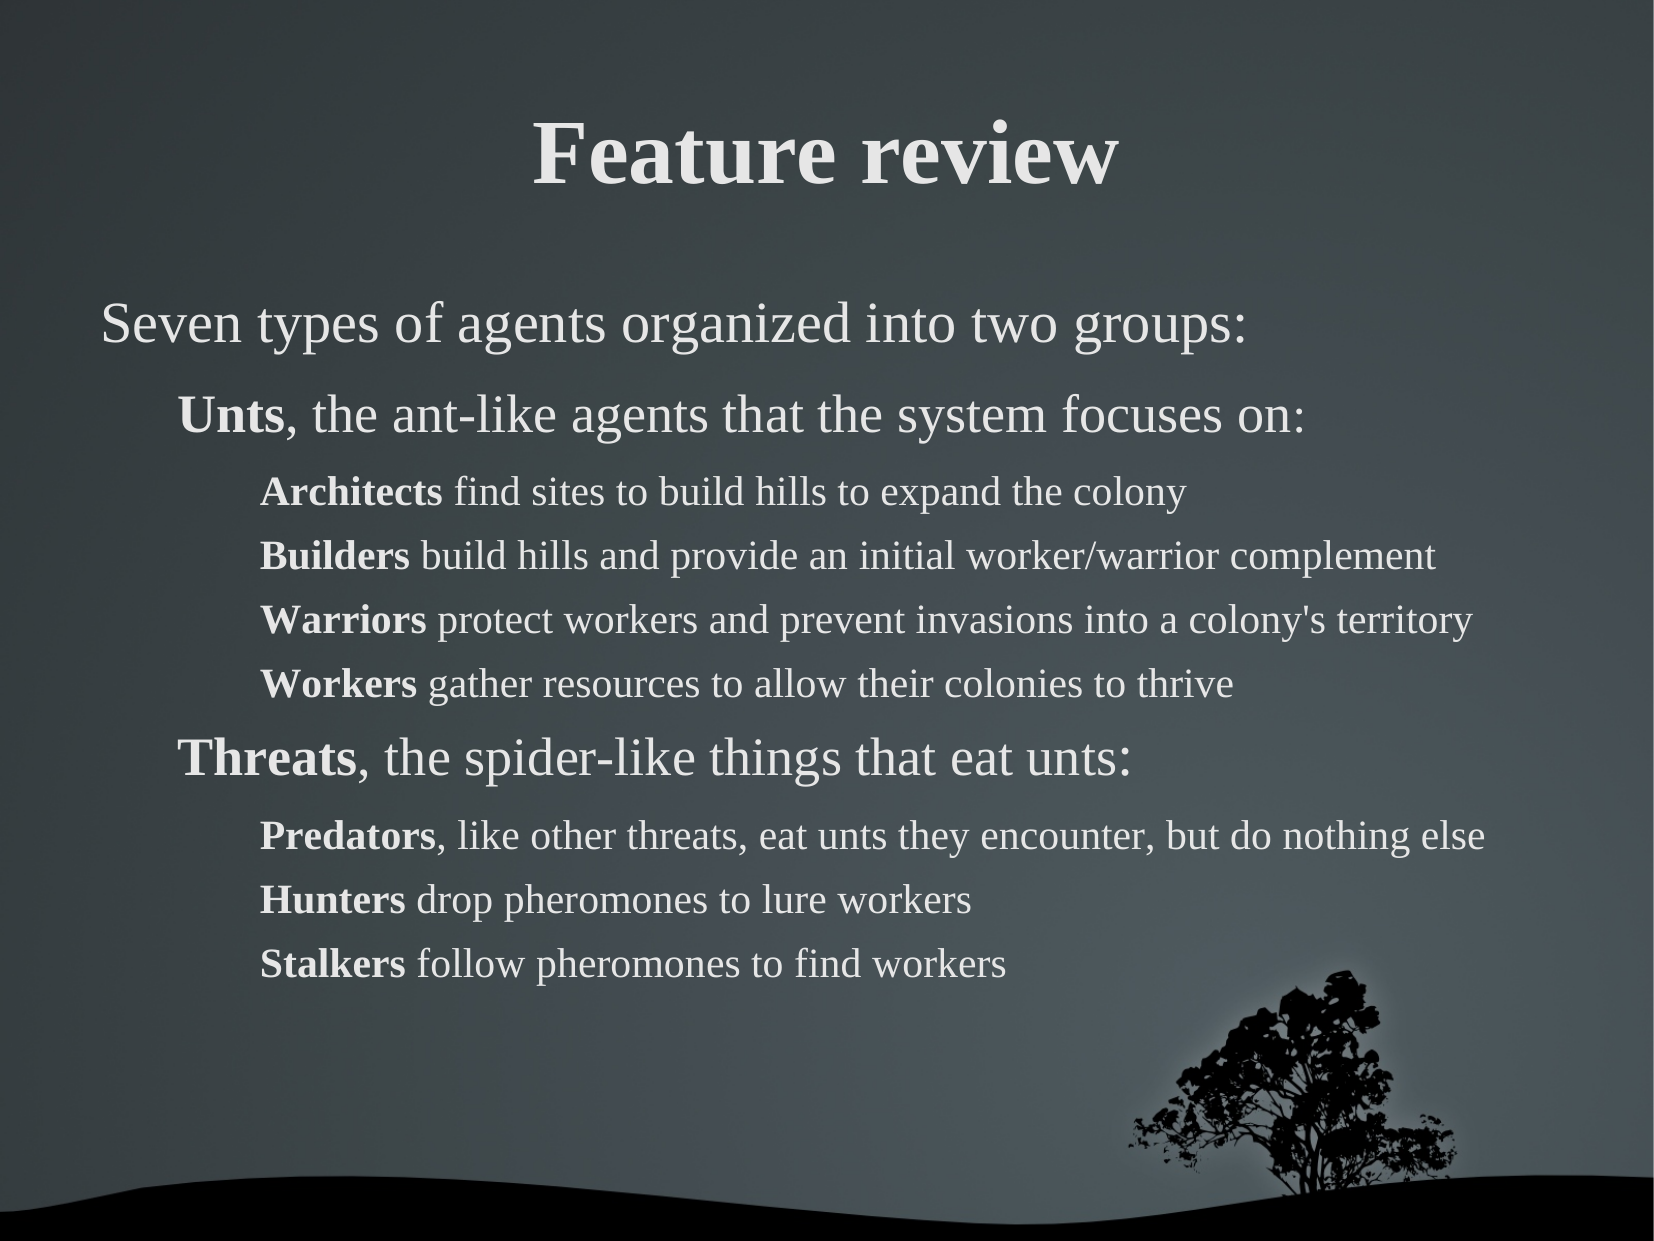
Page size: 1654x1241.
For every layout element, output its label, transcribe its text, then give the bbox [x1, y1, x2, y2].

picture [0, 0, 1654, 1241]
list Seven types of agents organized into two groups: Unts, the ant-like agents that the system focuses on: Architects find sites to build hills to expand the colony Builders build hills and provide an initial worker/warrior complement Warriors protect workers and prevent invasions into a colony's territory Workers gather resources to allow their colonies to thrive Threats, the spider-like things that eat unts: Predators, like other threats, eat unts they encounter, but do nothing else Hunters drop pheromones to lure workers Stalkers follow pheromones to find workers [82, 290, 1571, 1094]
title Feature review [82, 56, 1571, 250]
